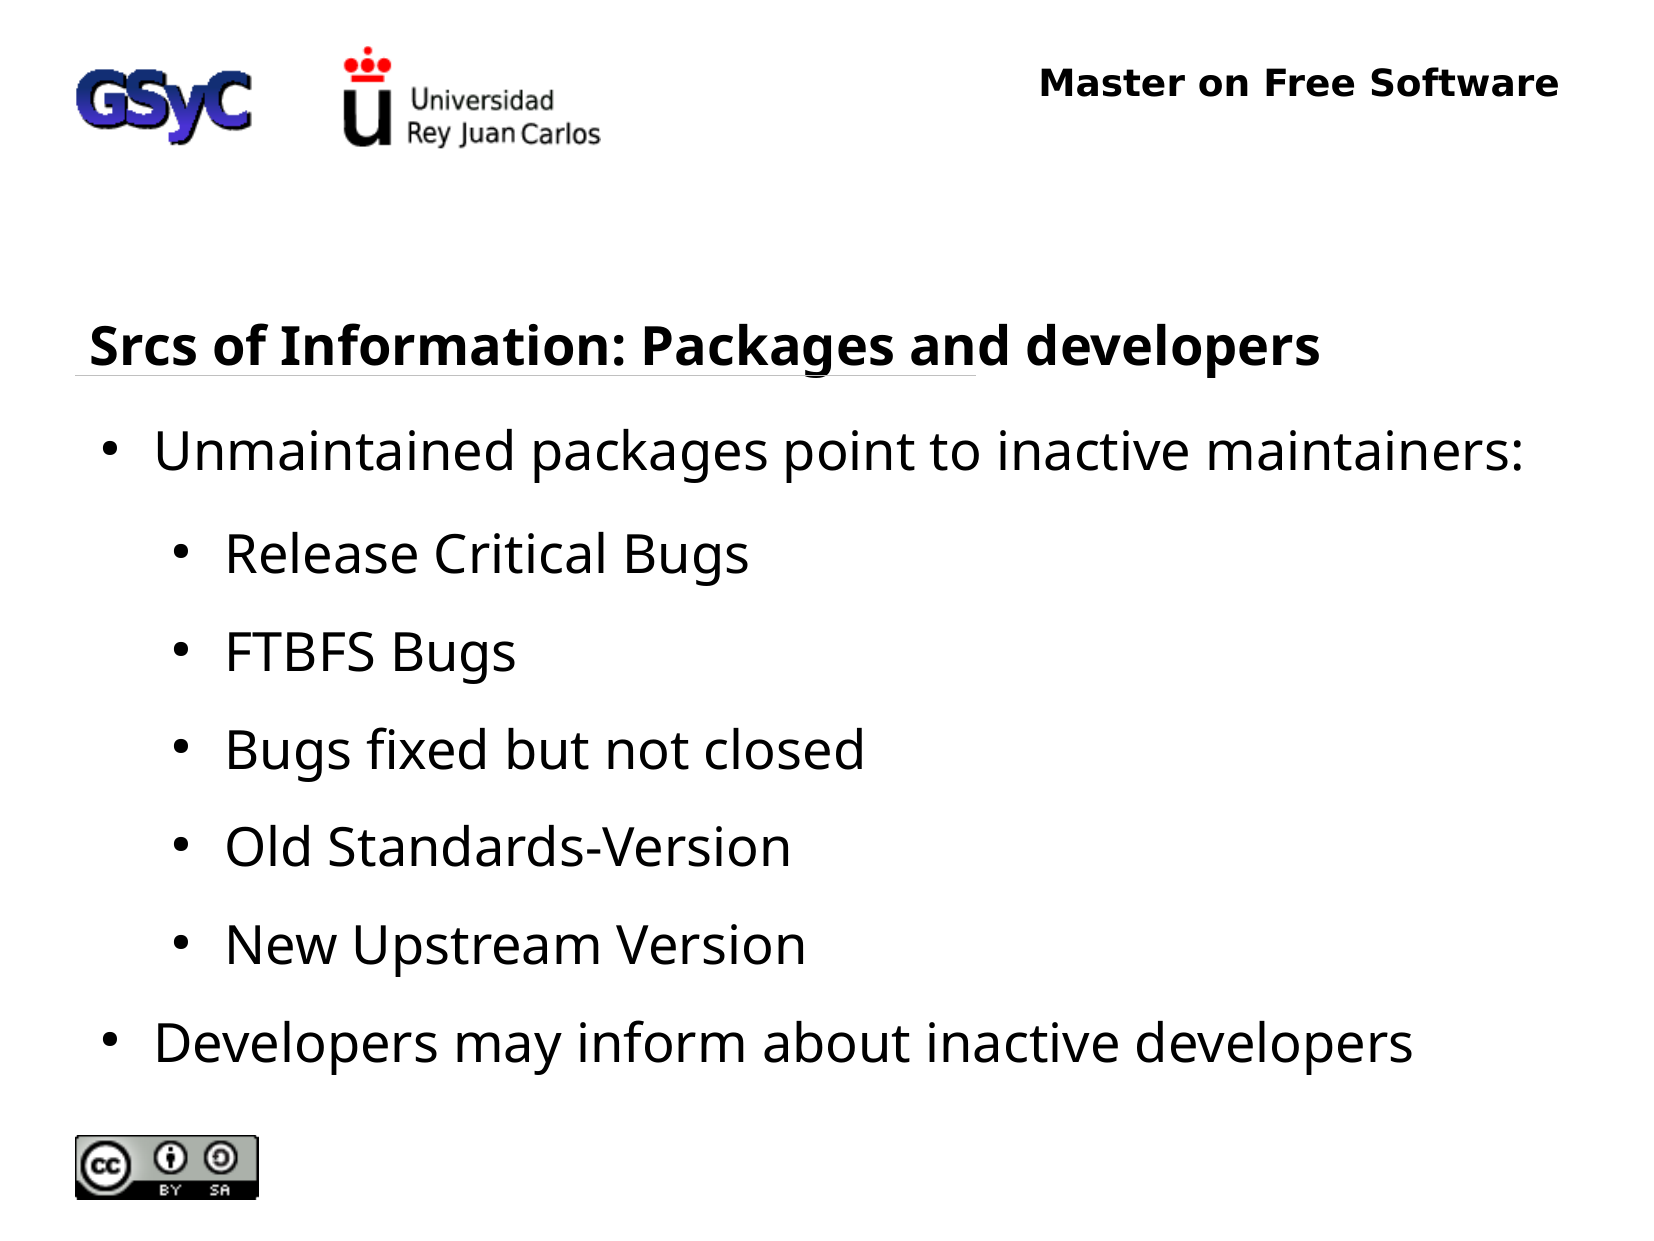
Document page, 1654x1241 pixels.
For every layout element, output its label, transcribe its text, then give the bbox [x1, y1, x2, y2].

list Unmaintained packages point to inactive maintainers: Release Critical Bugs FTBFS Bugs Bugs fixed but not closed Old Standards-Version New Upstream Version Developers may inform about inactive developers [82, 412, 1571, 1109]
text_box [75, 412, 1576, 1163]
picture [75, 46, 601, 150]
picture [75, 1163, 259, 1200]
text_box Srcs of Information: Packages and developers [75, 300, 1538, 381]
